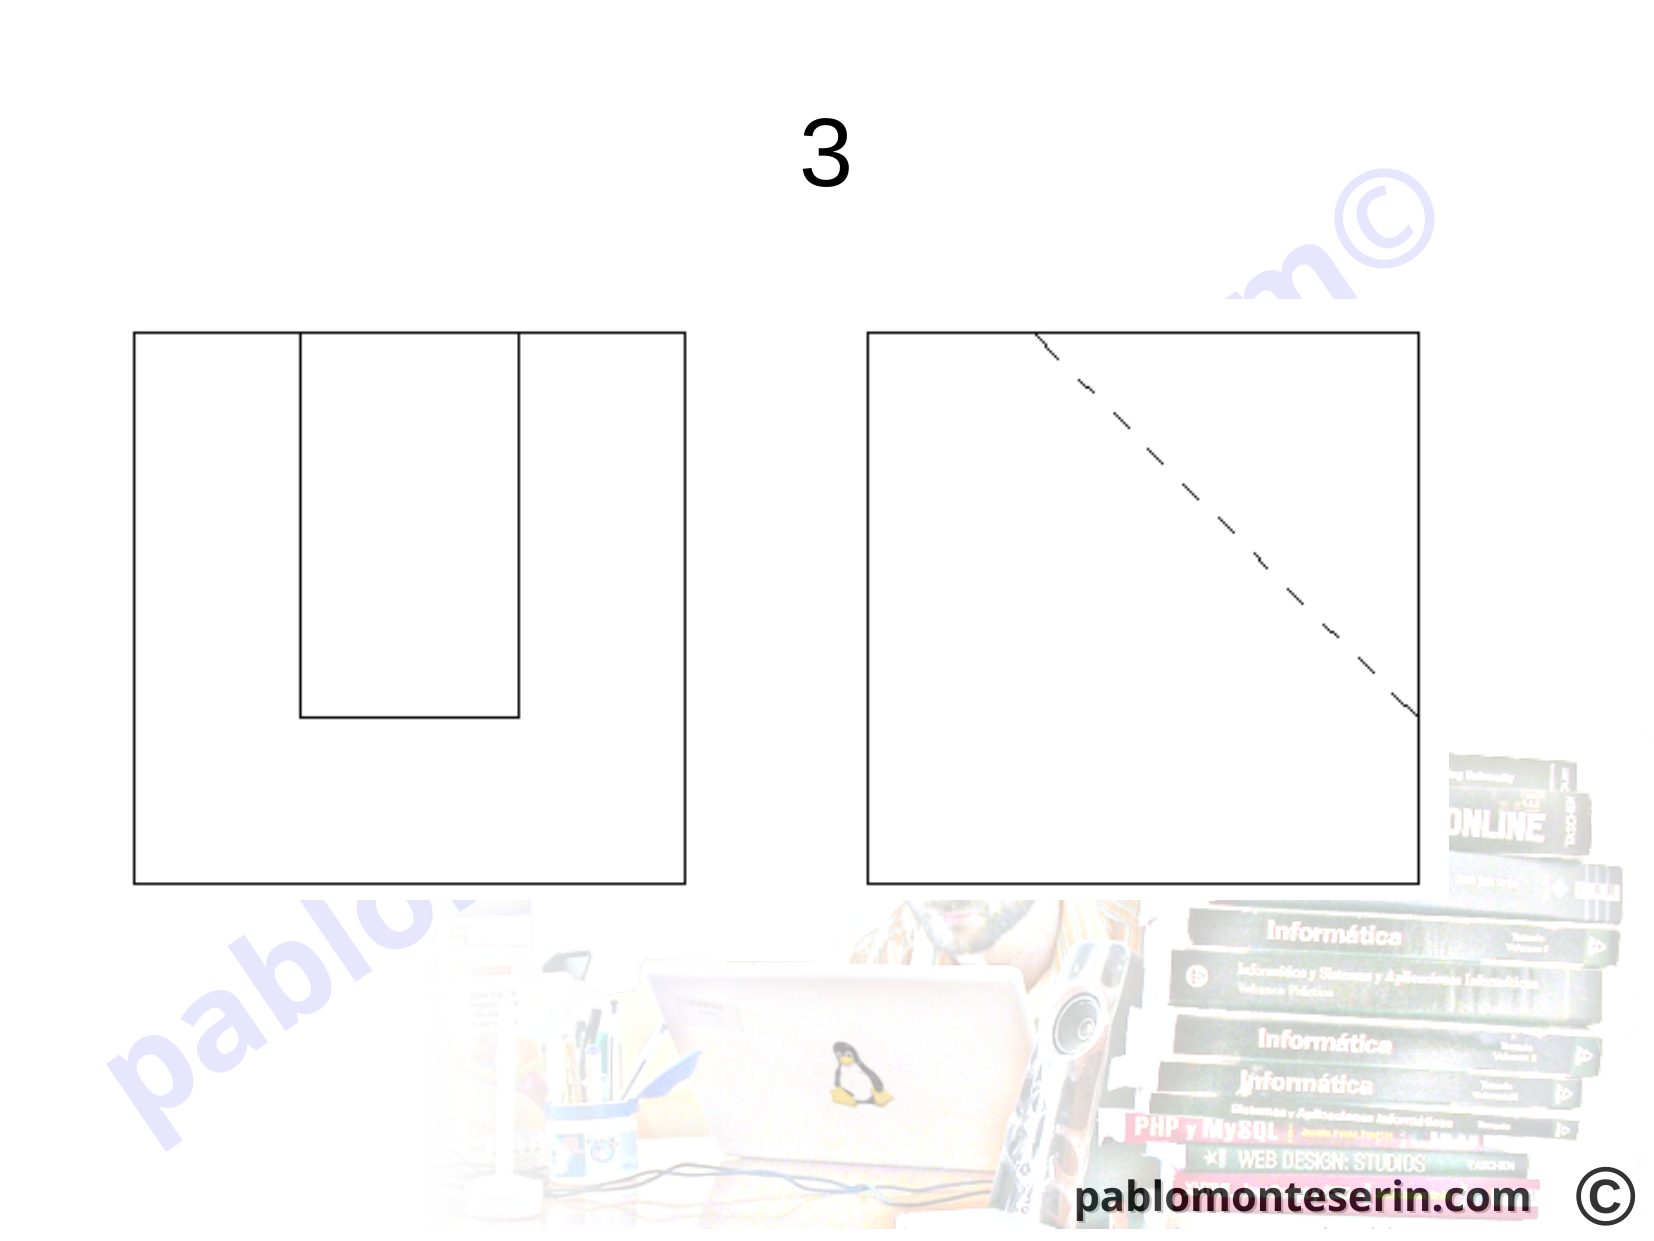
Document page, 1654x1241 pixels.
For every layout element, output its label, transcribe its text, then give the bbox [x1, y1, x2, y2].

title 3 [82, 49, 1571, 257]
picture [110, 299, 1654, 1229]
